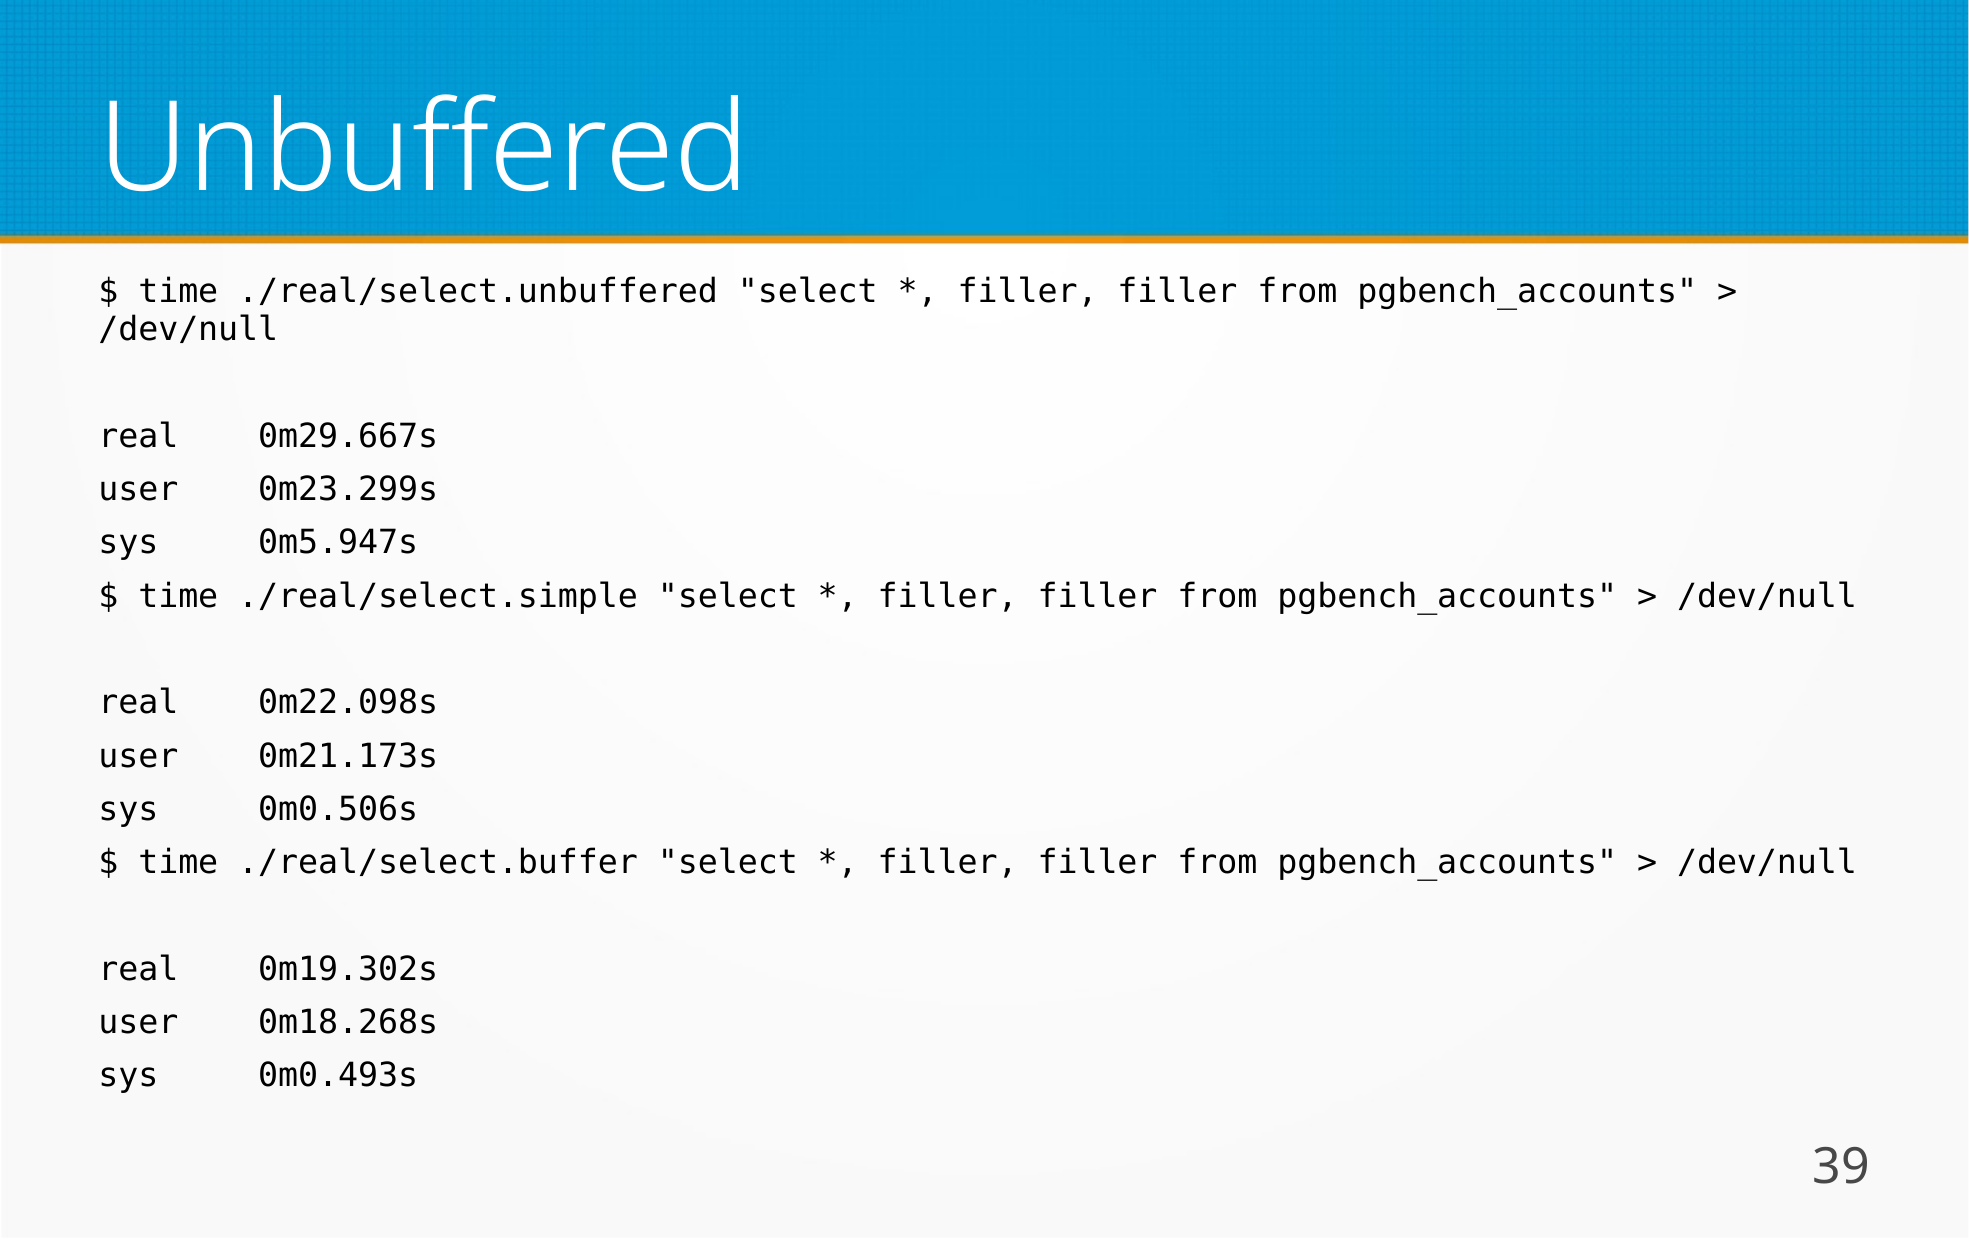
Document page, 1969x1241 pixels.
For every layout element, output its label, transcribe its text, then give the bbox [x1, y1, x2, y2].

title Unbuffered [98, 19, 1870, 227]
picture [0, 233, 1969, 1241]
list $ time ./real/select.unbuffered "select *, filler, filler from pgbench_accounts" > /dev/null real 0m29.667s user 0m23.299s sys 0m5.947s $ time ./real/select.simple "select *, filler, filler from pgbench_accounts" > /dev/null real 0m22.098s user 0m21.173s sys 0m0.506s $ time ./real/select.buffer "select *, filler, filler from pgbench_accounts" > /dev/null real 0m19.302s user 0m18.268s sys 0m0.493s [98, 271, 1861, 1193]
